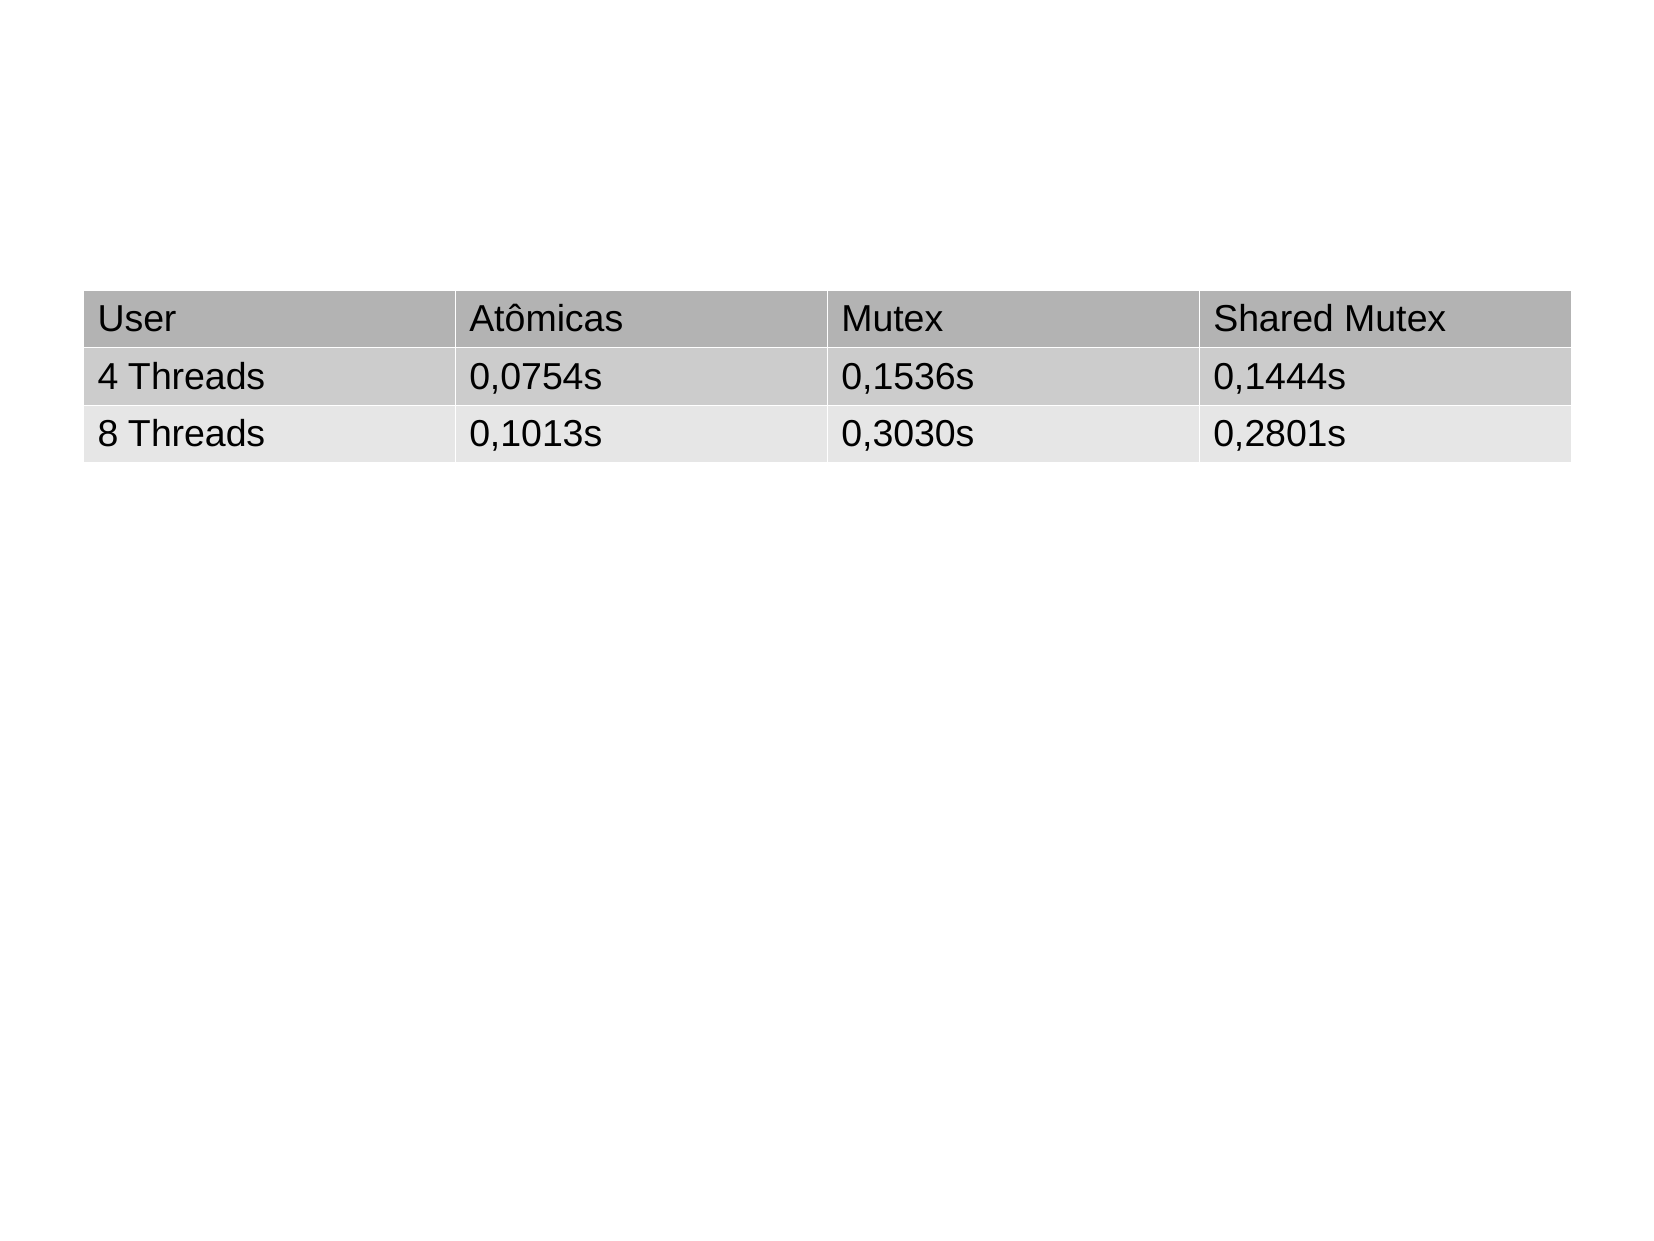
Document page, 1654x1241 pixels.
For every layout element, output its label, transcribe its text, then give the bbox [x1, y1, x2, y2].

table_header Atômicas [456, 291, 827, 347]
table_cell 4 Threads [84, 348, 455, 405]
table_cell 0,2801s [1200, 406, 1571, 462]
table_cell 0,1536s [828, 348, 1199, 405]
table_cell 8 Threads [84, 406, 455, 462]
table_header Shared Mutex [1200, 291, 1571, 347]
table_header Mutex [828, 291, 1199, 347]
table_cell 0,3030s [828, 406, 1199, 462]
table_cell 0,1013s [456, 406, 827, 462]
table_header User [84, 291, 455, 347]
table_cell 0,0754s [456, 348, 827, 405]
table_cell 0,1444s [1200, 348, 1571, 405]
